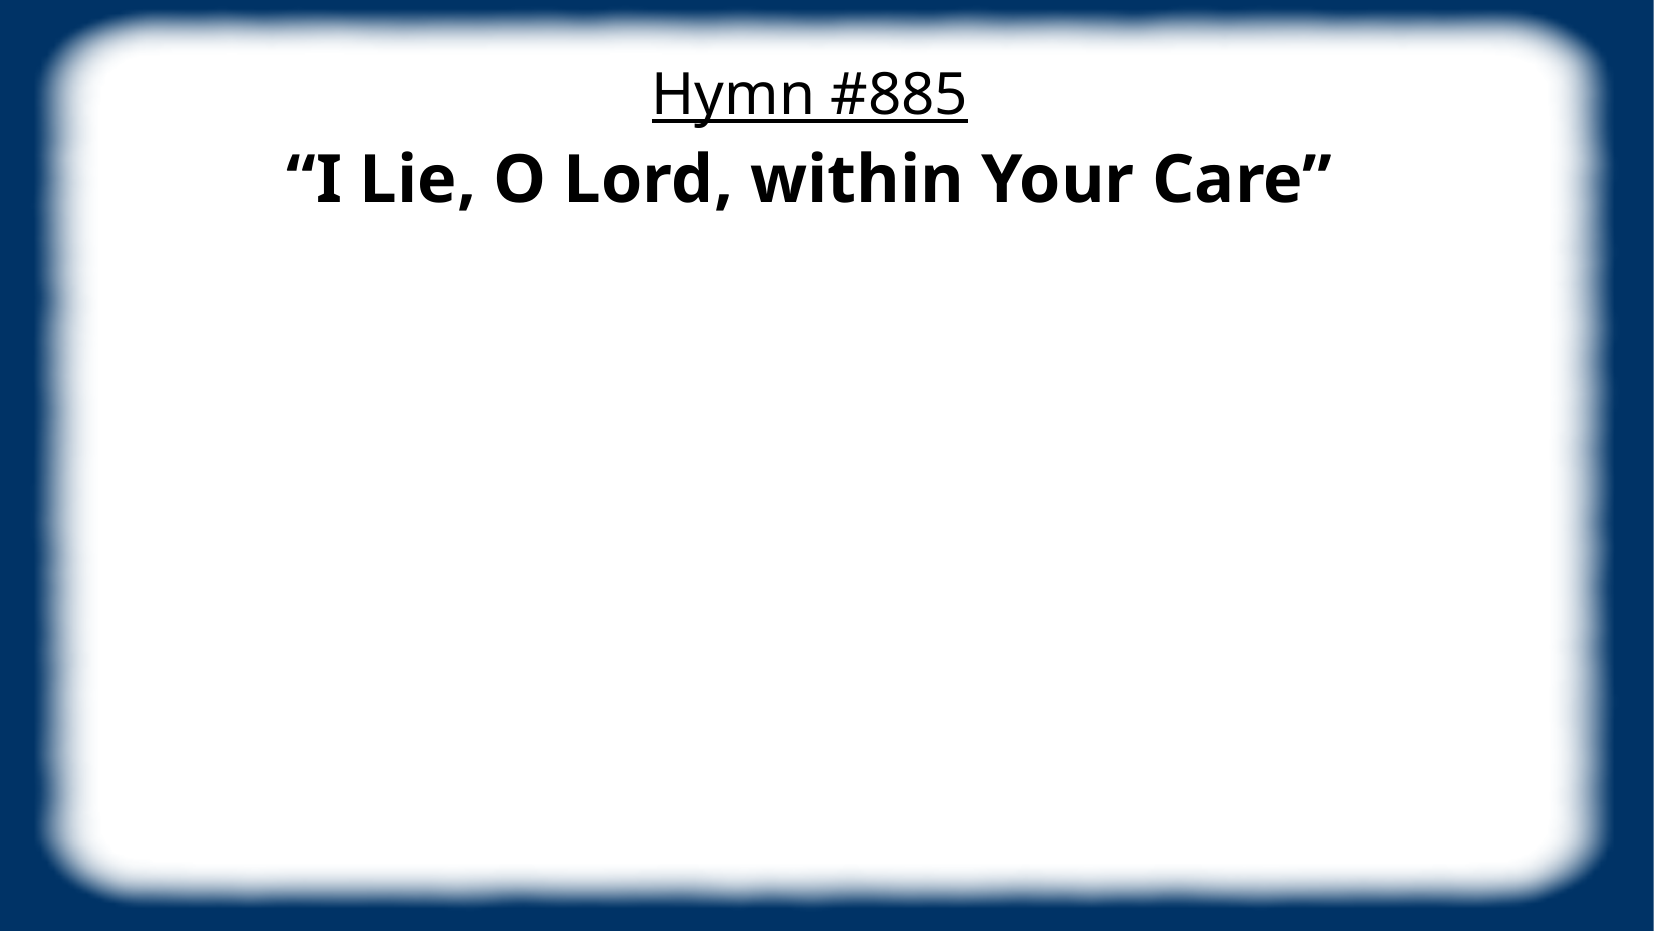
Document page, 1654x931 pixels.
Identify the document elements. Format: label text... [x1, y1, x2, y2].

text_box Hymn #885 “I Lie, O Lord, within Your Care” [90, 45, 1531, 241]
picture [0, 0, 1654, 931]
